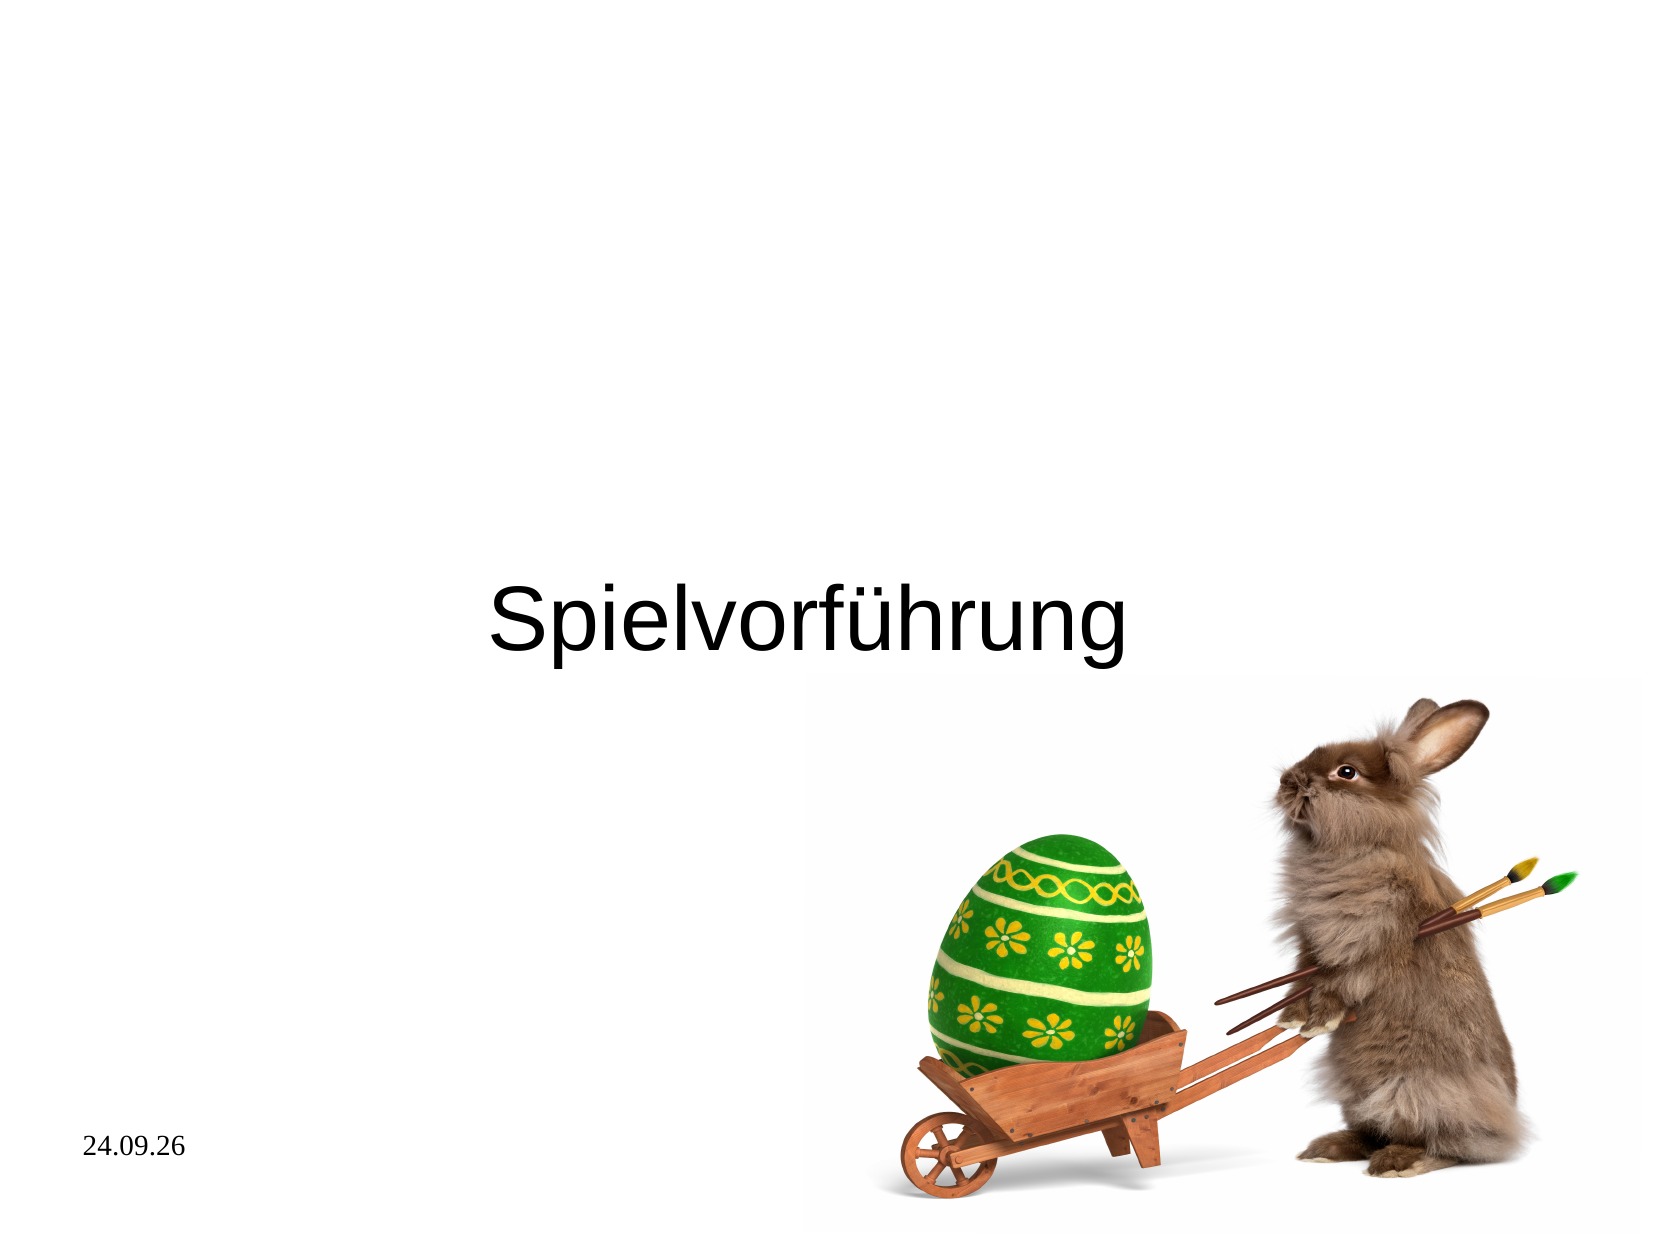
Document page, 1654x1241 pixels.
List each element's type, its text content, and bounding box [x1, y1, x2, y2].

title Spielvorführung [82, 90, 1536, 1146]
picture [805, 678, 1641, 1235]
